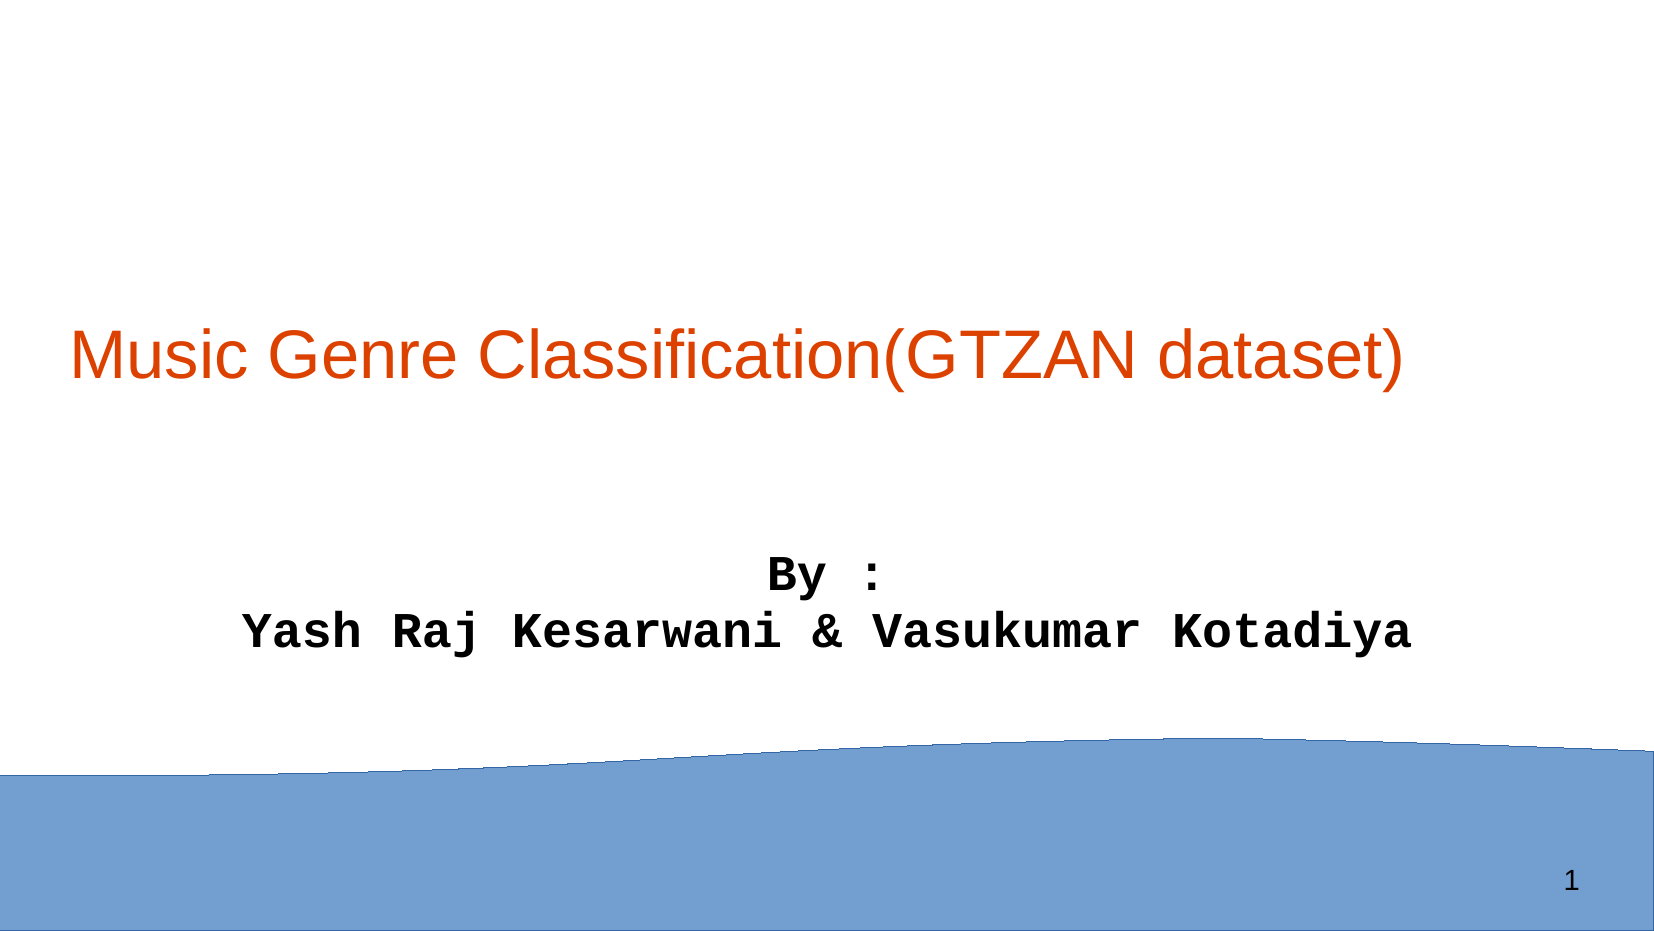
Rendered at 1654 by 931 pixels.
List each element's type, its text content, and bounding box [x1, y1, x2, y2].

subtitle By : Yash Raj Kesarwani & Vasukumar Kotadiya [59, 472, 1595, 739]
title Music Genre Classification(GTZAN dataset) [0, 265, 1477, 443]
